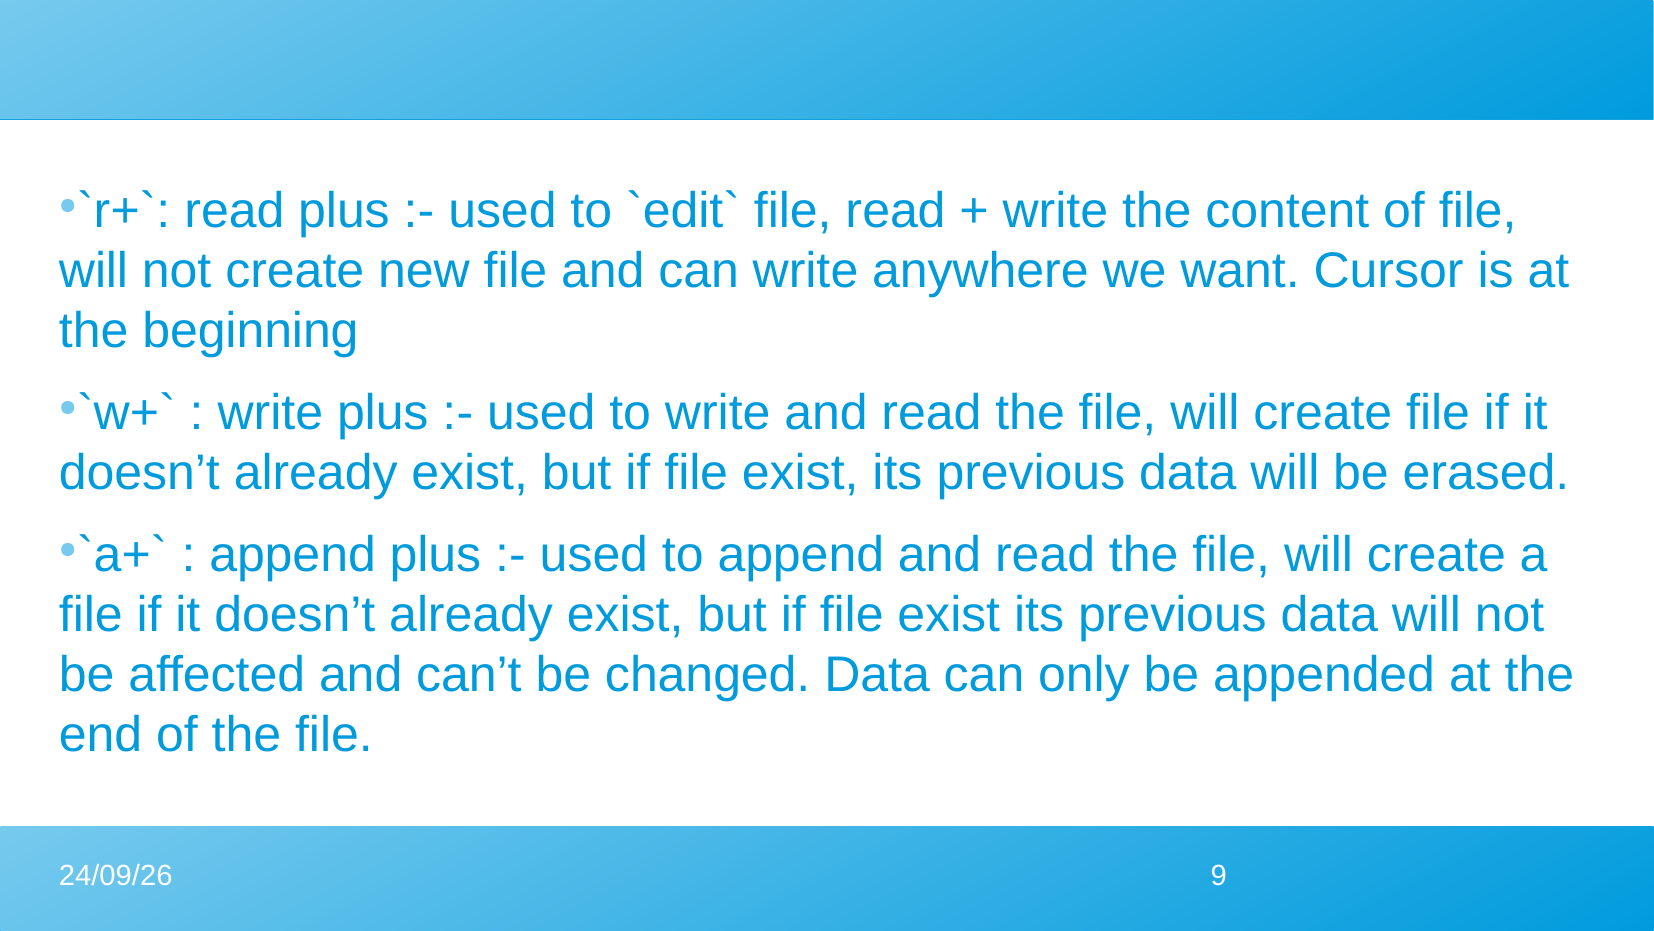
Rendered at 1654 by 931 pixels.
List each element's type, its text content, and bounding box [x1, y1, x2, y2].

text_box [1210, 856, 1595, 916]
list `r+`: read plus :- used to `edit` file, read + write the content of file, will not create new file and can write anywhere we want. Cursor is at the beginning `w+` : write plus :- used to write and read the file, will create file if it doesn’t already exist, but if file exist, its previous data will be erased. `a+` : append plus :- used to append and read the file, will create a file if it doesn’t already exist, but if file exist its previous data will not be affected and can’t be changed. Data can only be appended at the end of the file. [59, 177, 1595, 768]
text_box 21-08-2023 [59, 856, 443, 916]
